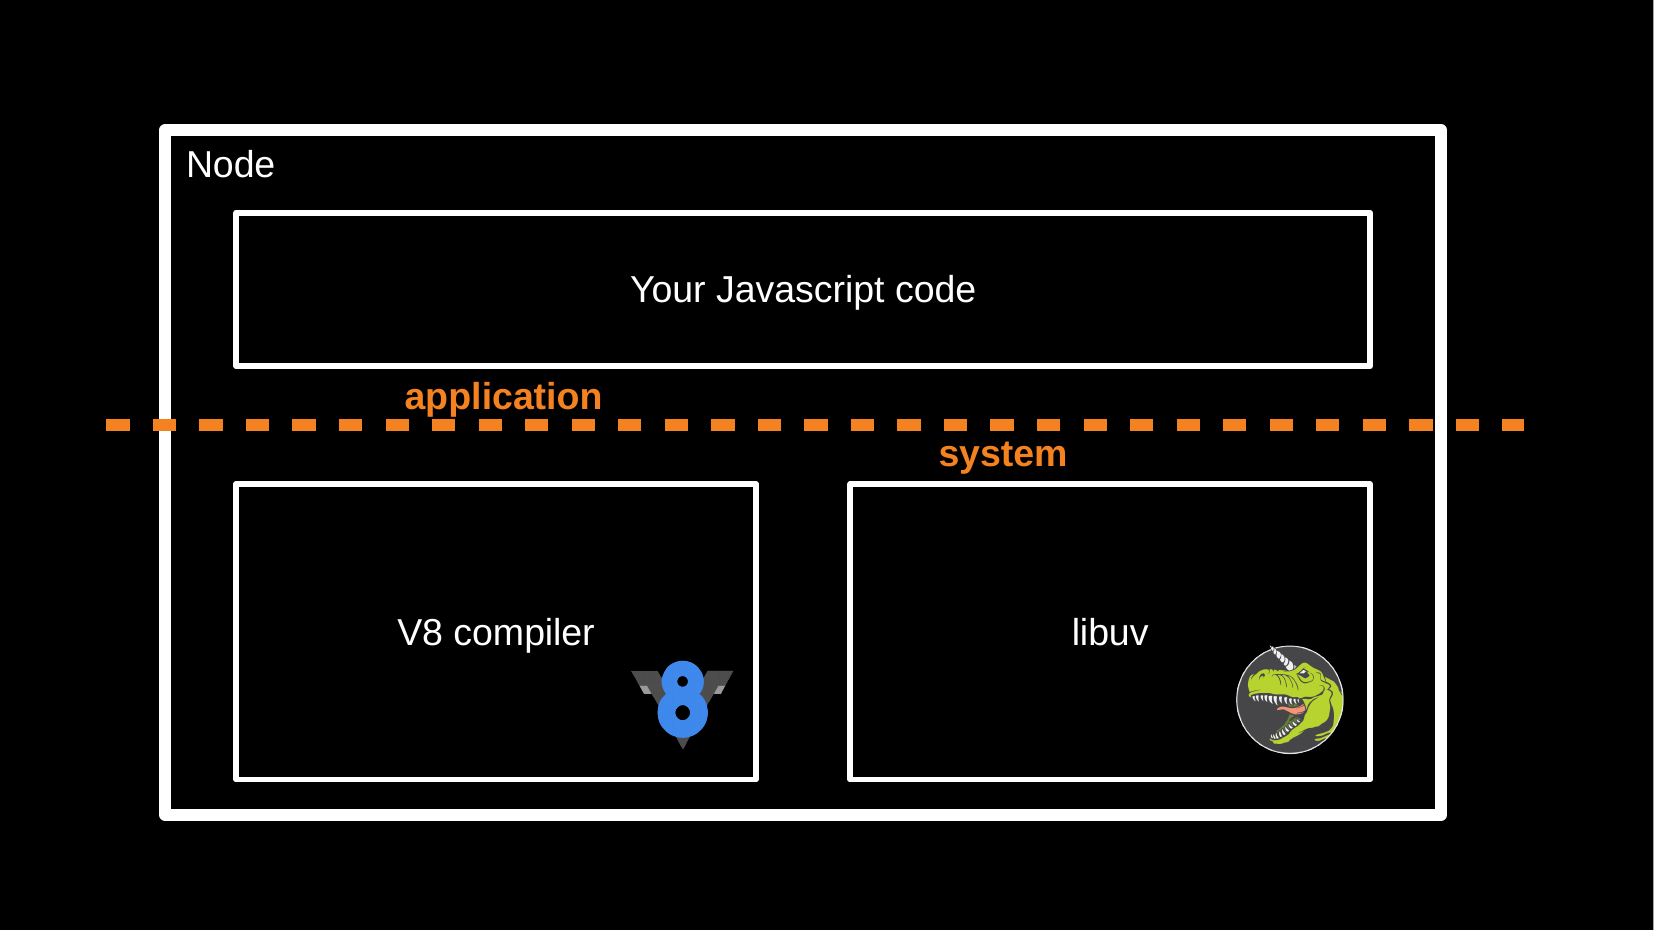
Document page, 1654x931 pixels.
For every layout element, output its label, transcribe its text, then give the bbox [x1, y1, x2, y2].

text_box system [923, 425, 1083, 483]
text_box Your Javascript code [236, 212, 1371, 367]
text_box application [389, 368, 618, 426]
text_box Node [165, 129, 1441, 815]
text_box libuv [850, 484, 1371, 780]
picture [1228, 637, 1352, 762]
picture [625, 656, 738, 756]
text_box V8 compiler [236, 484, 756, 780]
